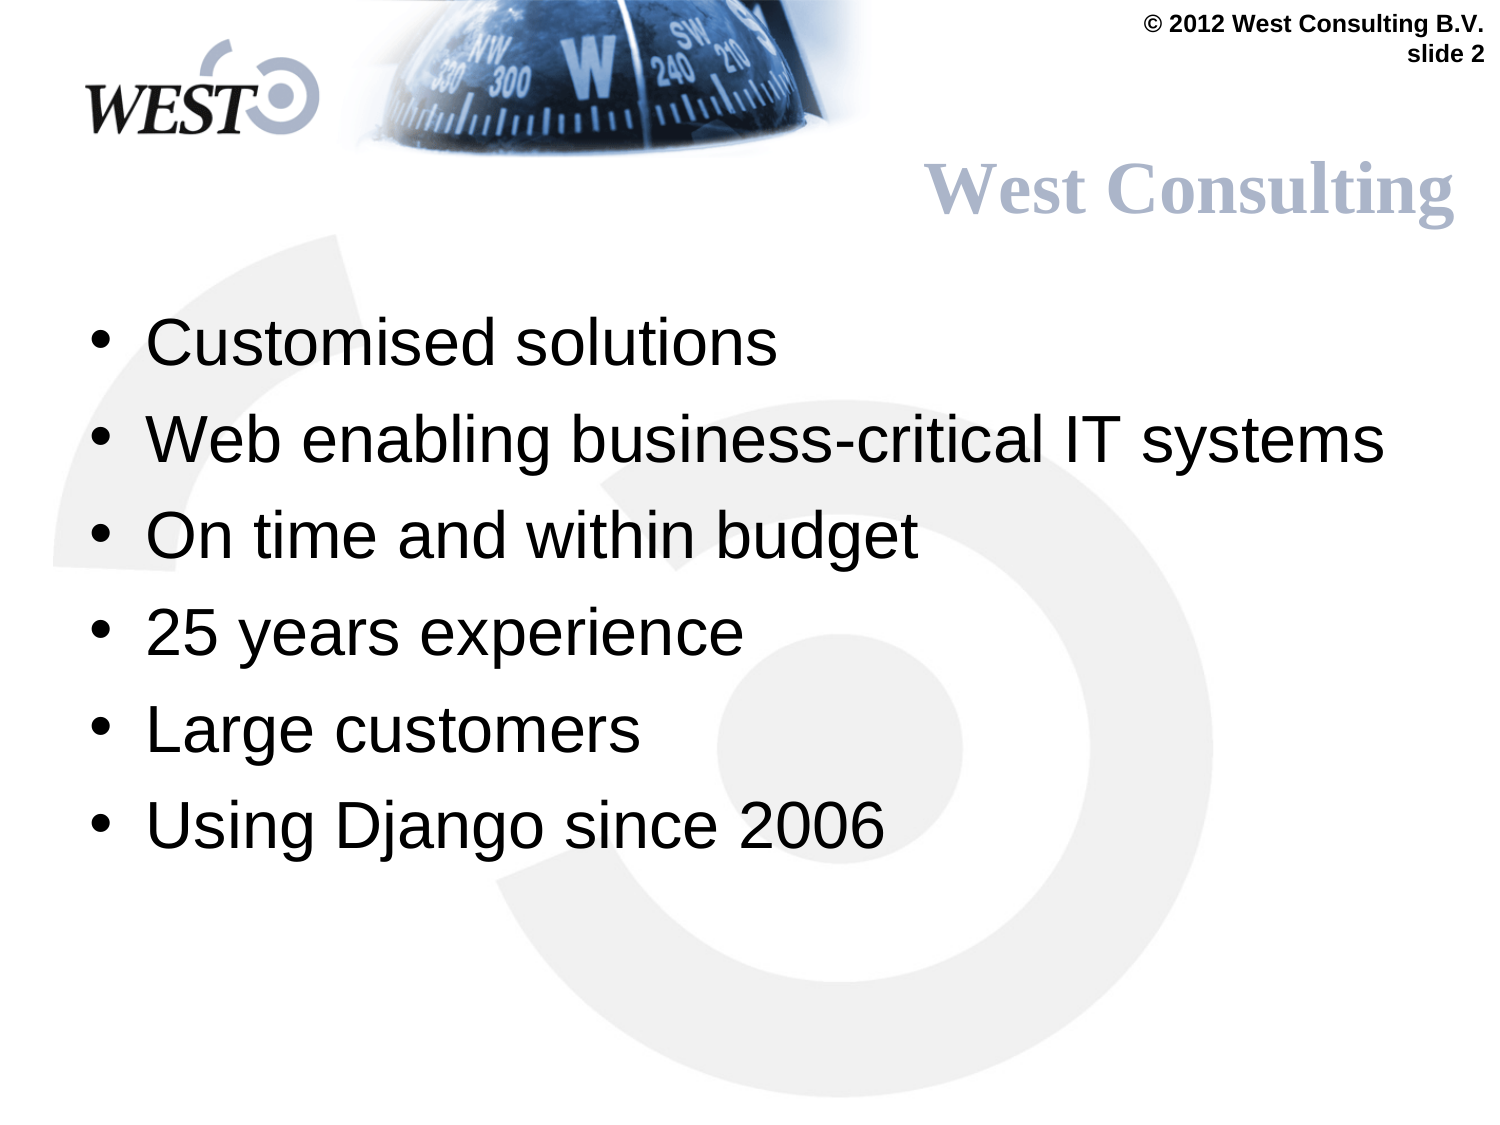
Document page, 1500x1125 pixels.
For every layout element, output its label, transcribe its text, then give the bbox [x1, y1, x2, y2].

title West Consulting [49, 125, 1471, 242]
picture [82, 0, 904, 125]
list Customised solutions Web enabling business-critical IT systems On time and within budget 25 years experience Large customers Using Django since 2006 [75, 290, 1425, 944]
picture [53, 242, 1424, 1125]
